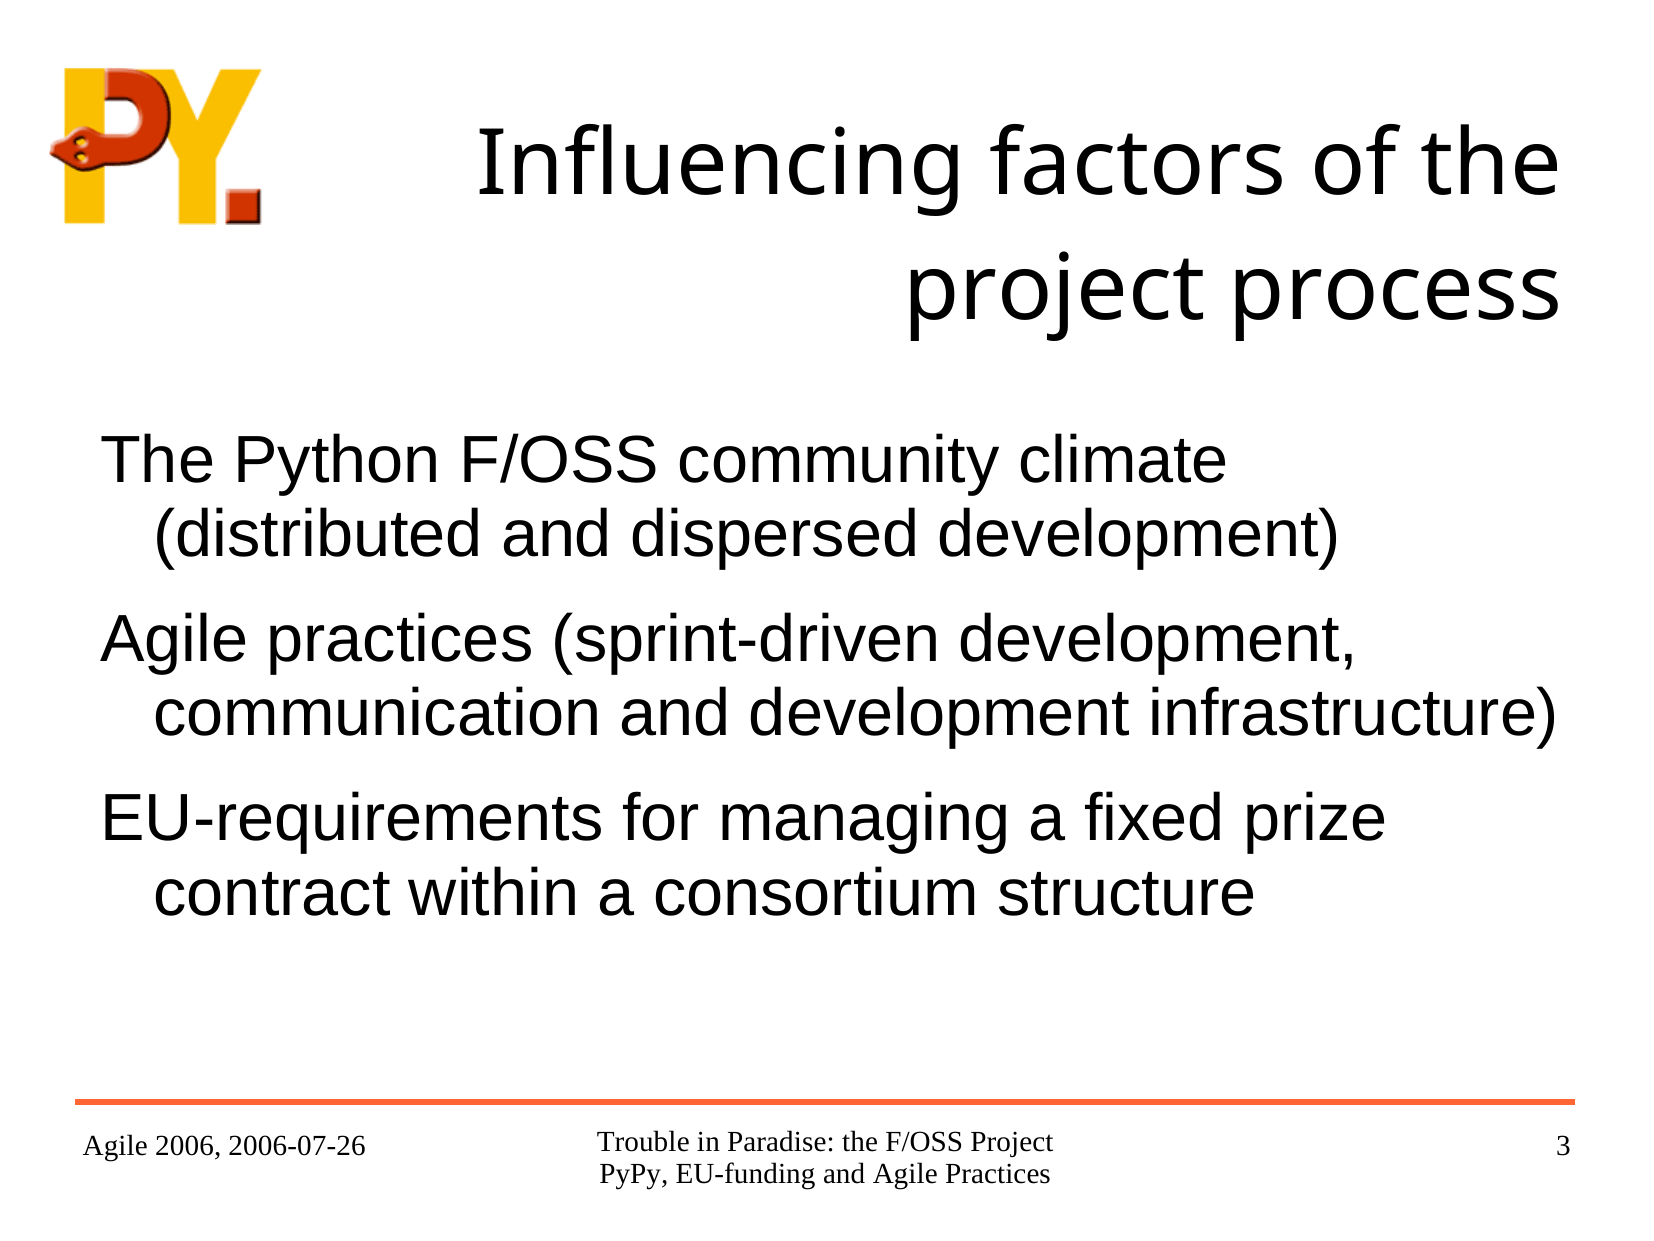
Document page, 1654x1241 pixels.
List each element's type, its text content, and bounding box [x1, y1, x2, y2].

picture [49, 67, 263, 225]
title Influencing factors of the project process [262, 109, 1564, 333]
list The Python F/OSS community climate (distributed and dispersed development) Agile practices (sprint-driven development, communication and development infrastructure) EU-requirements for managing a fixed prize contract within a consortium structure [82, 421, 1571, 1241]
